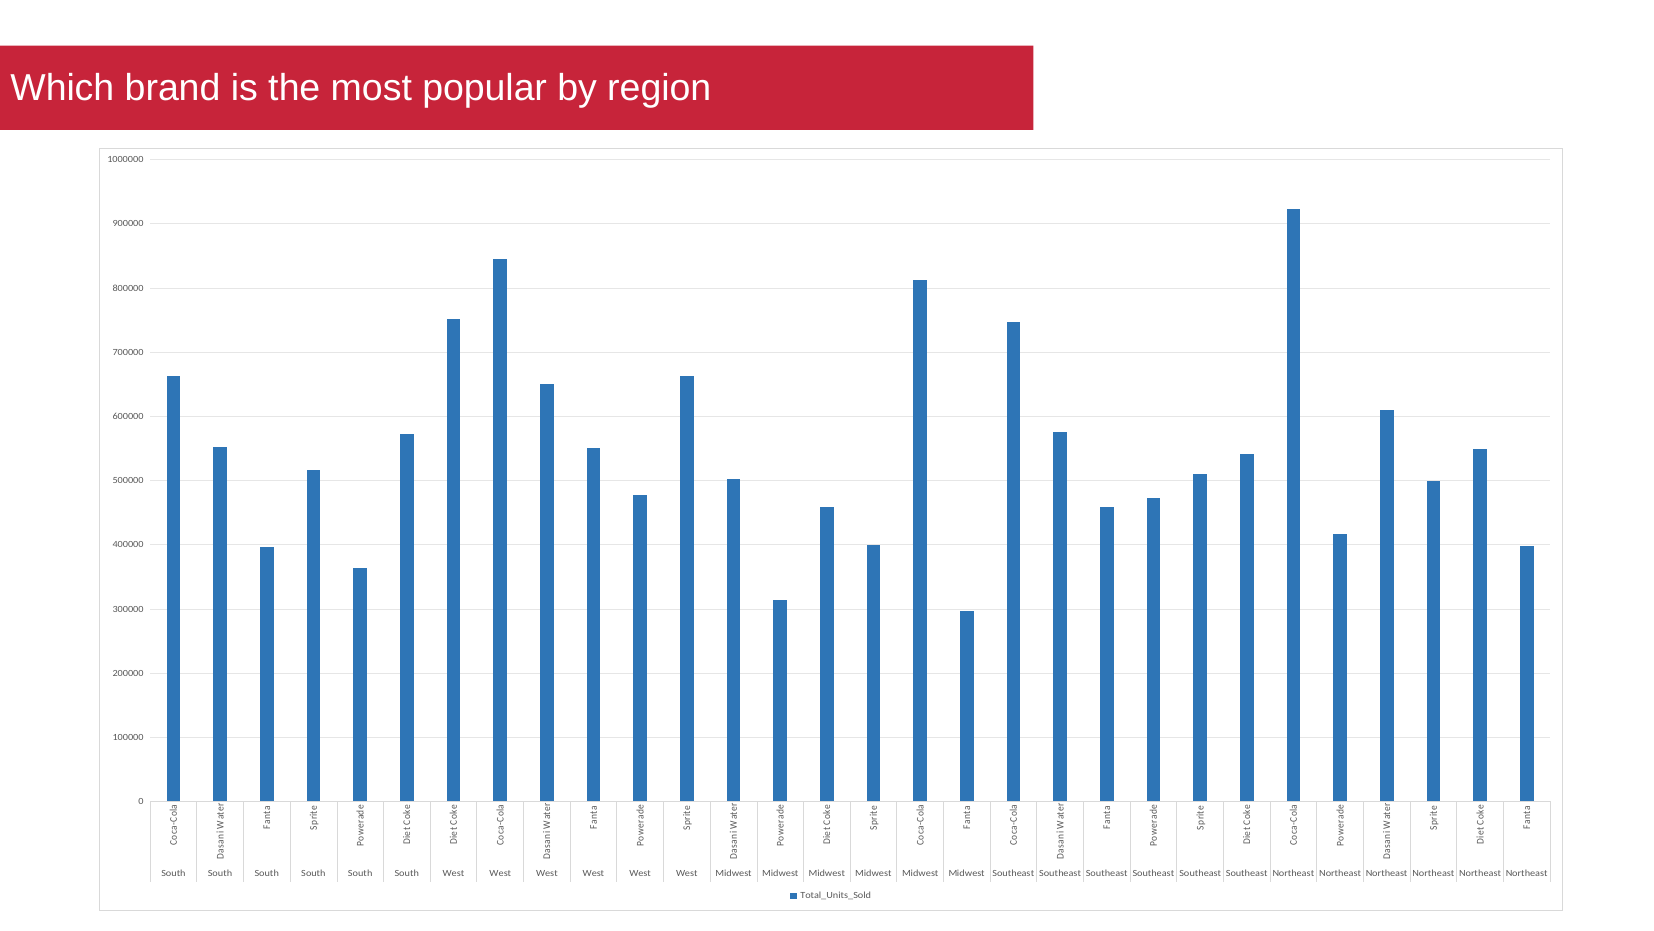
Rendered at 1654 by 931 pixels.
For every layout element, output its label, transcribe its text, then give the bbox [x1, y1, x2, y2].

picture [98, 147, 1565, 911]
title Which brand is the most popular by region [0, 45, 1034, 130]
